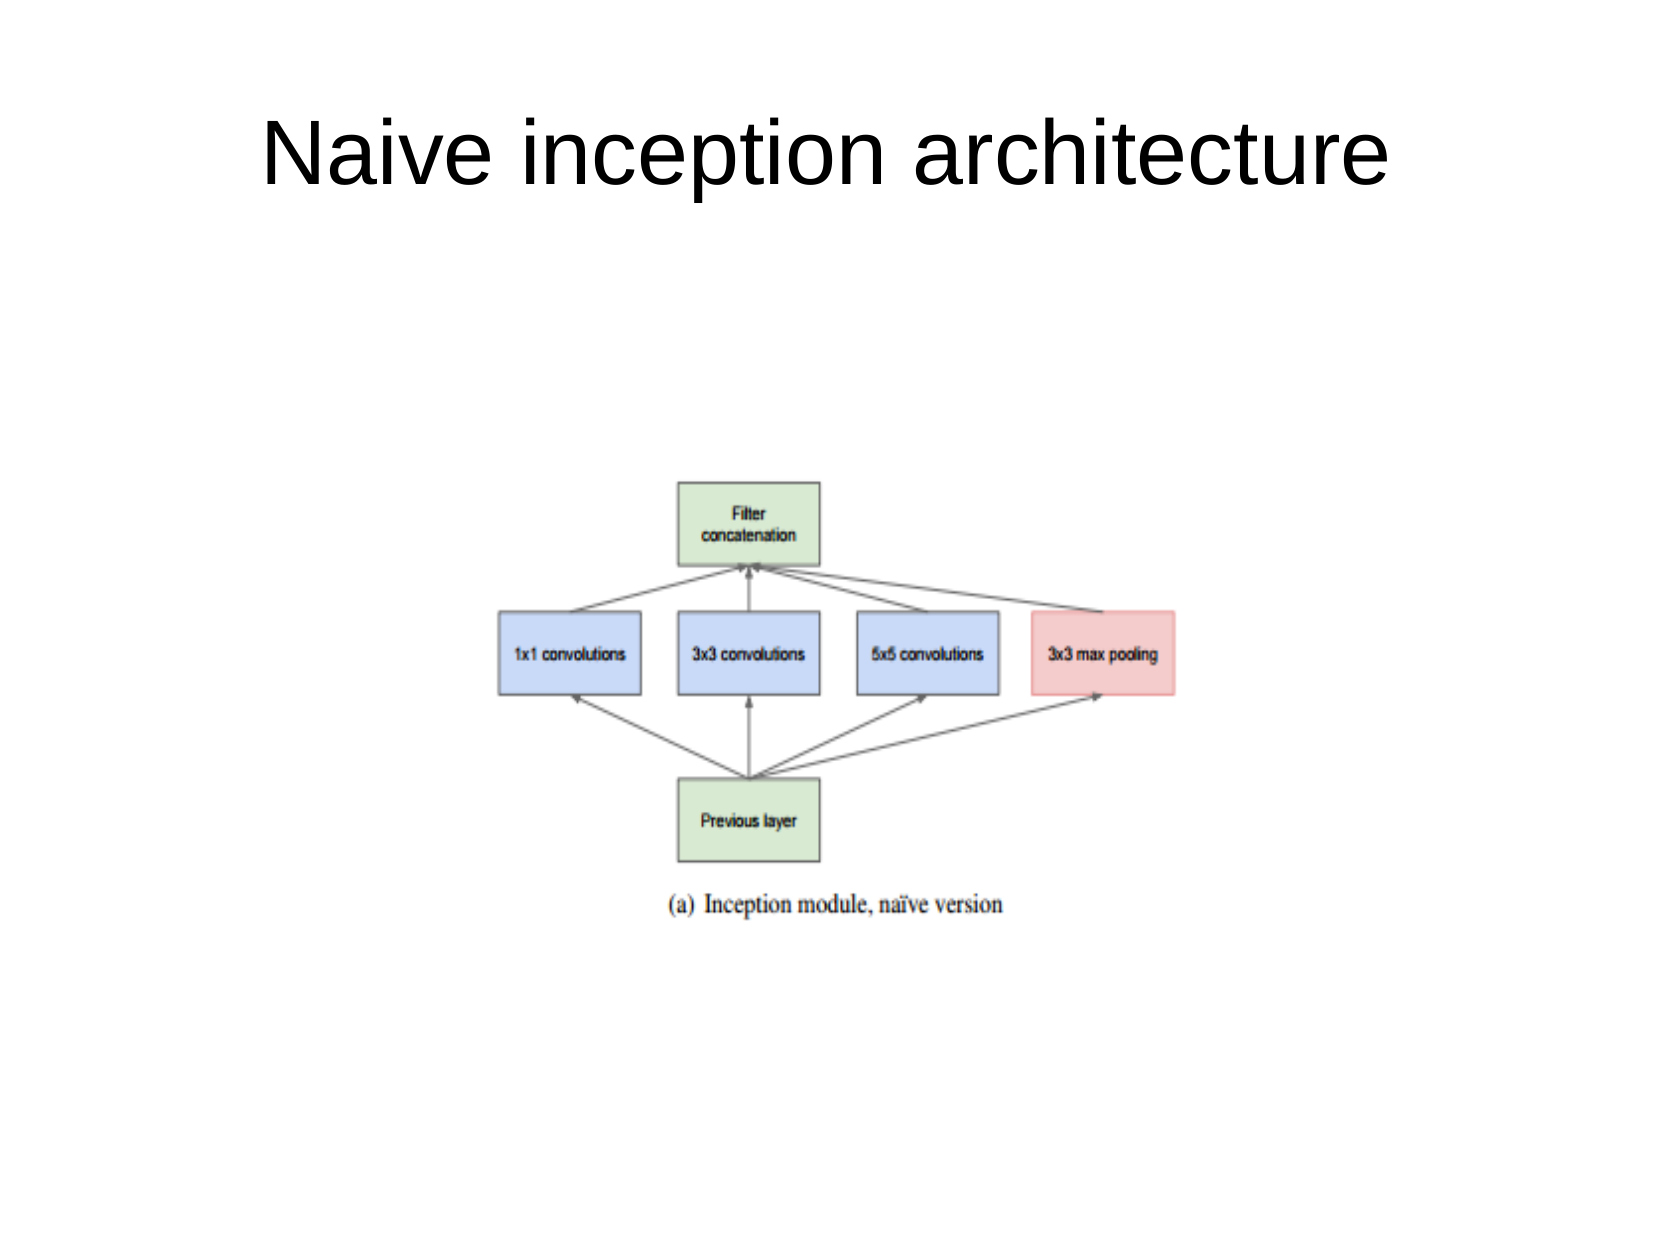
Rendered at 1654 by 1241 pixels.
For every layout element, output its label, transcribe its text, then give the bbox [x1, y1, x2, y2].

picture [450, 449, 1216, 931]
title Naive inception architecture [82, 49, 1571, 257]
